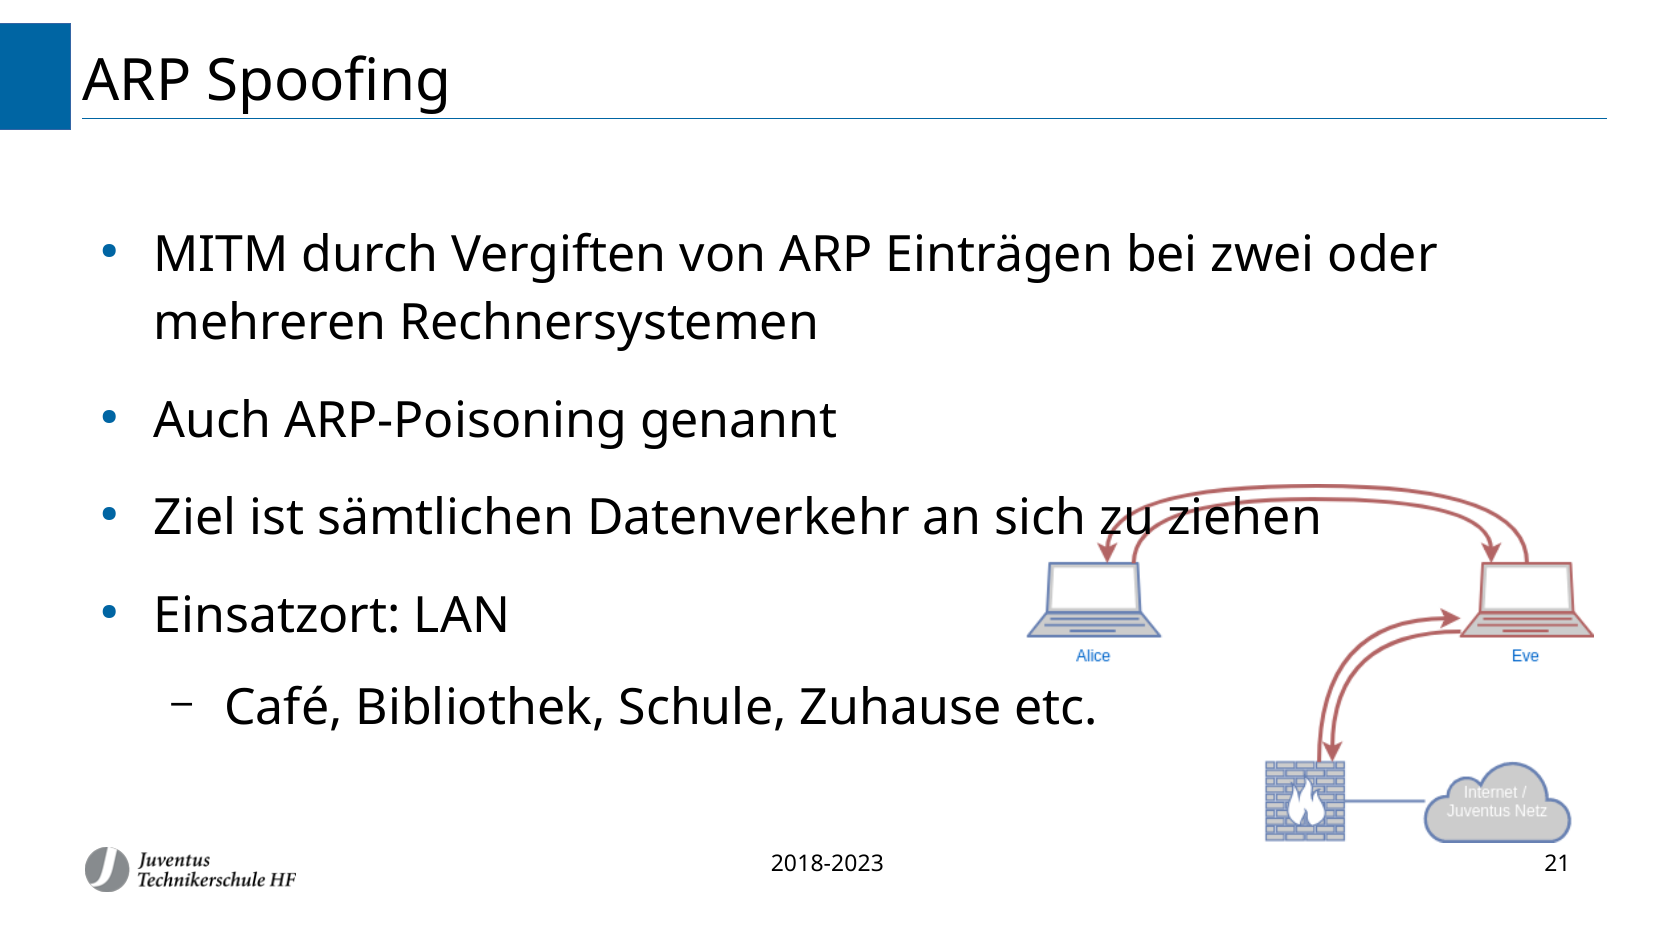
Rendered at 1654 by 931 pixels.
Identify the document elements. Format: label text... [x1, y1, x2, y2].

list MITM durch Vergiften von ARP Einträgen bei zwei oder mehreren Rechnersystemen Auch ARP-Poisoning genannt Ziel ist sämtlichen Datenverkehr an sich zu ziehen Einsatzort: LAN Café, Bibliothek, Schule, Zuhause etc. [82, 217, 1571, 758]
title ARP Spoofing [82, 37, 1571, 119]
picture [1026, 484, 1594, 843]
picture [85, 847, 296, 892]
